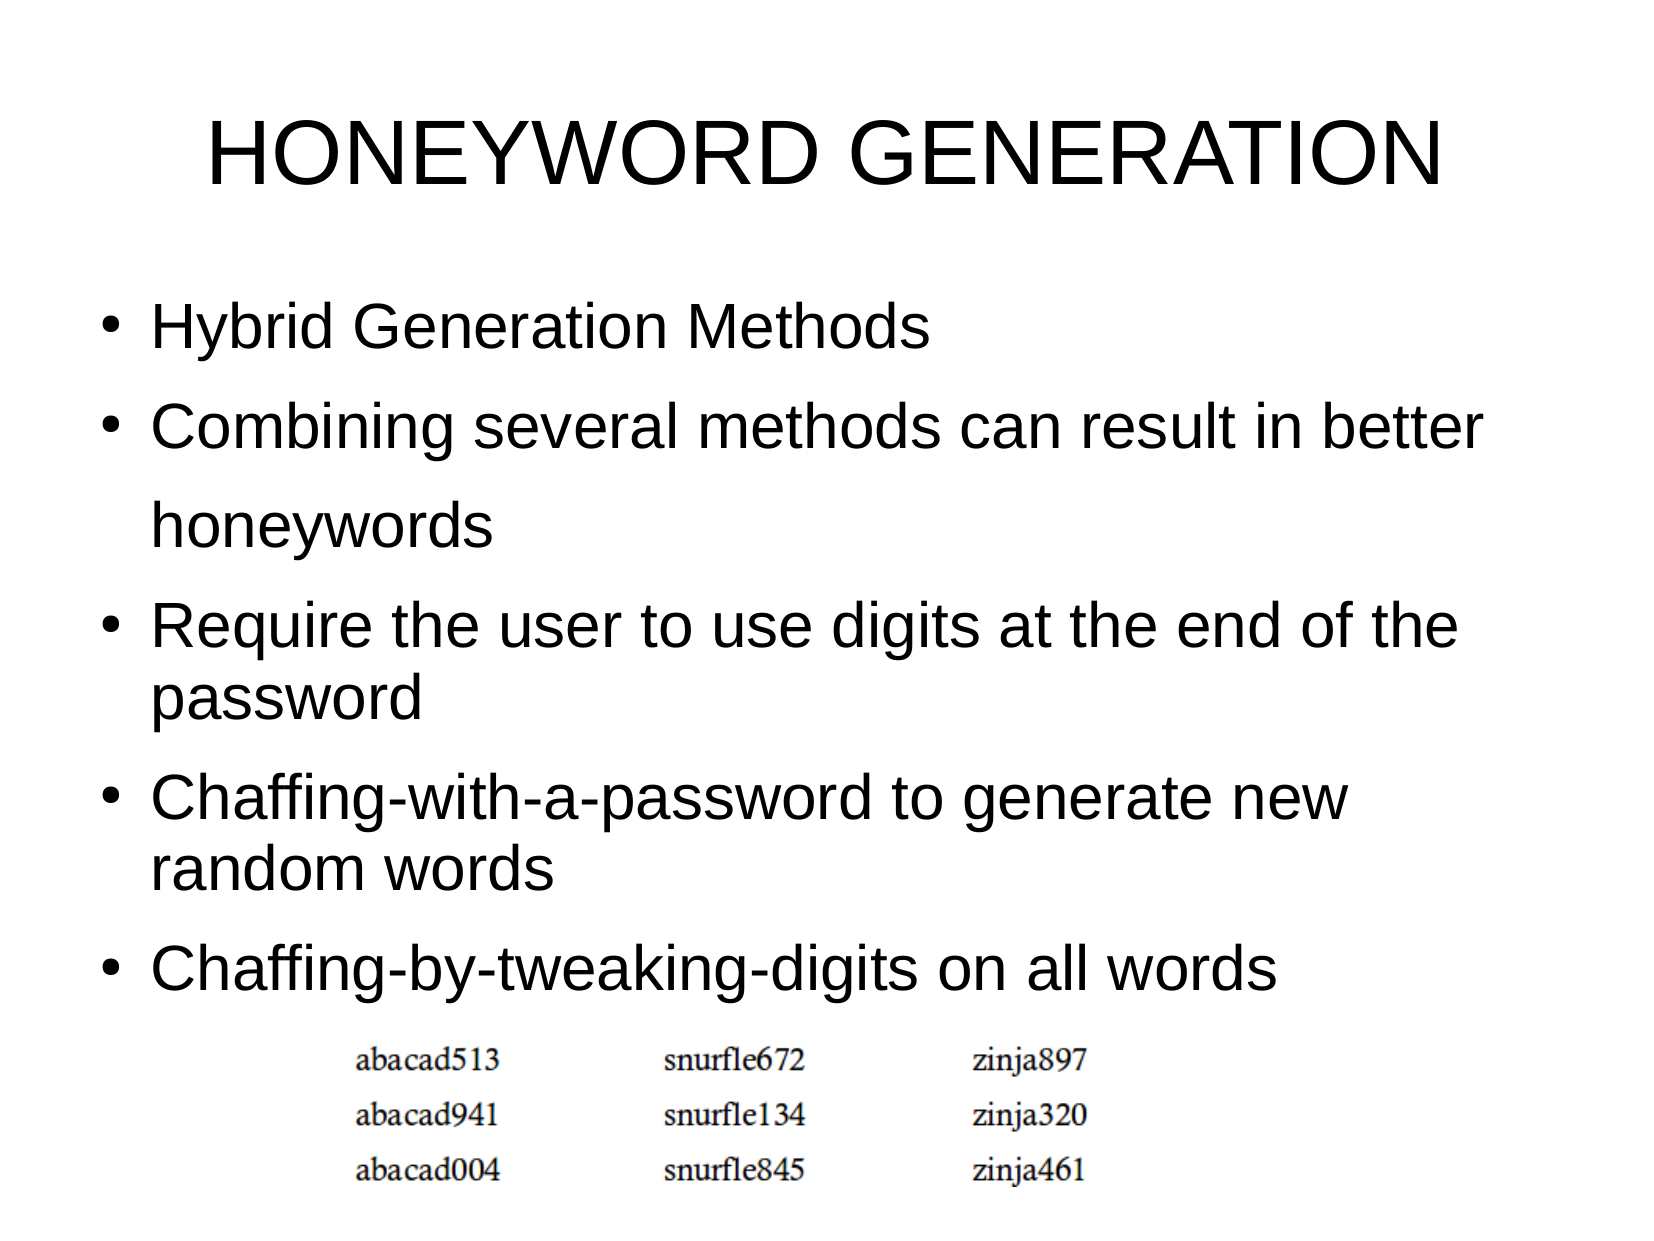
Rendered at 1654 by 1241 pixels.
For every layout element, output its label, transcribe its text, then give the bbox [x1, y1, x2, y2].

title HONEYWORD GENERATION [82, 49, 1571, 257]
picture [329, 1039, 1182, 1187]
list Hybrid Generation Methods Combining several methods can result in better honeywords Require the user to use digits at the end of the password Chaffing-with-a-password to generate new random words Chaffing-by-tweaking-digits on all words [82, 290, 1571, 1010]
